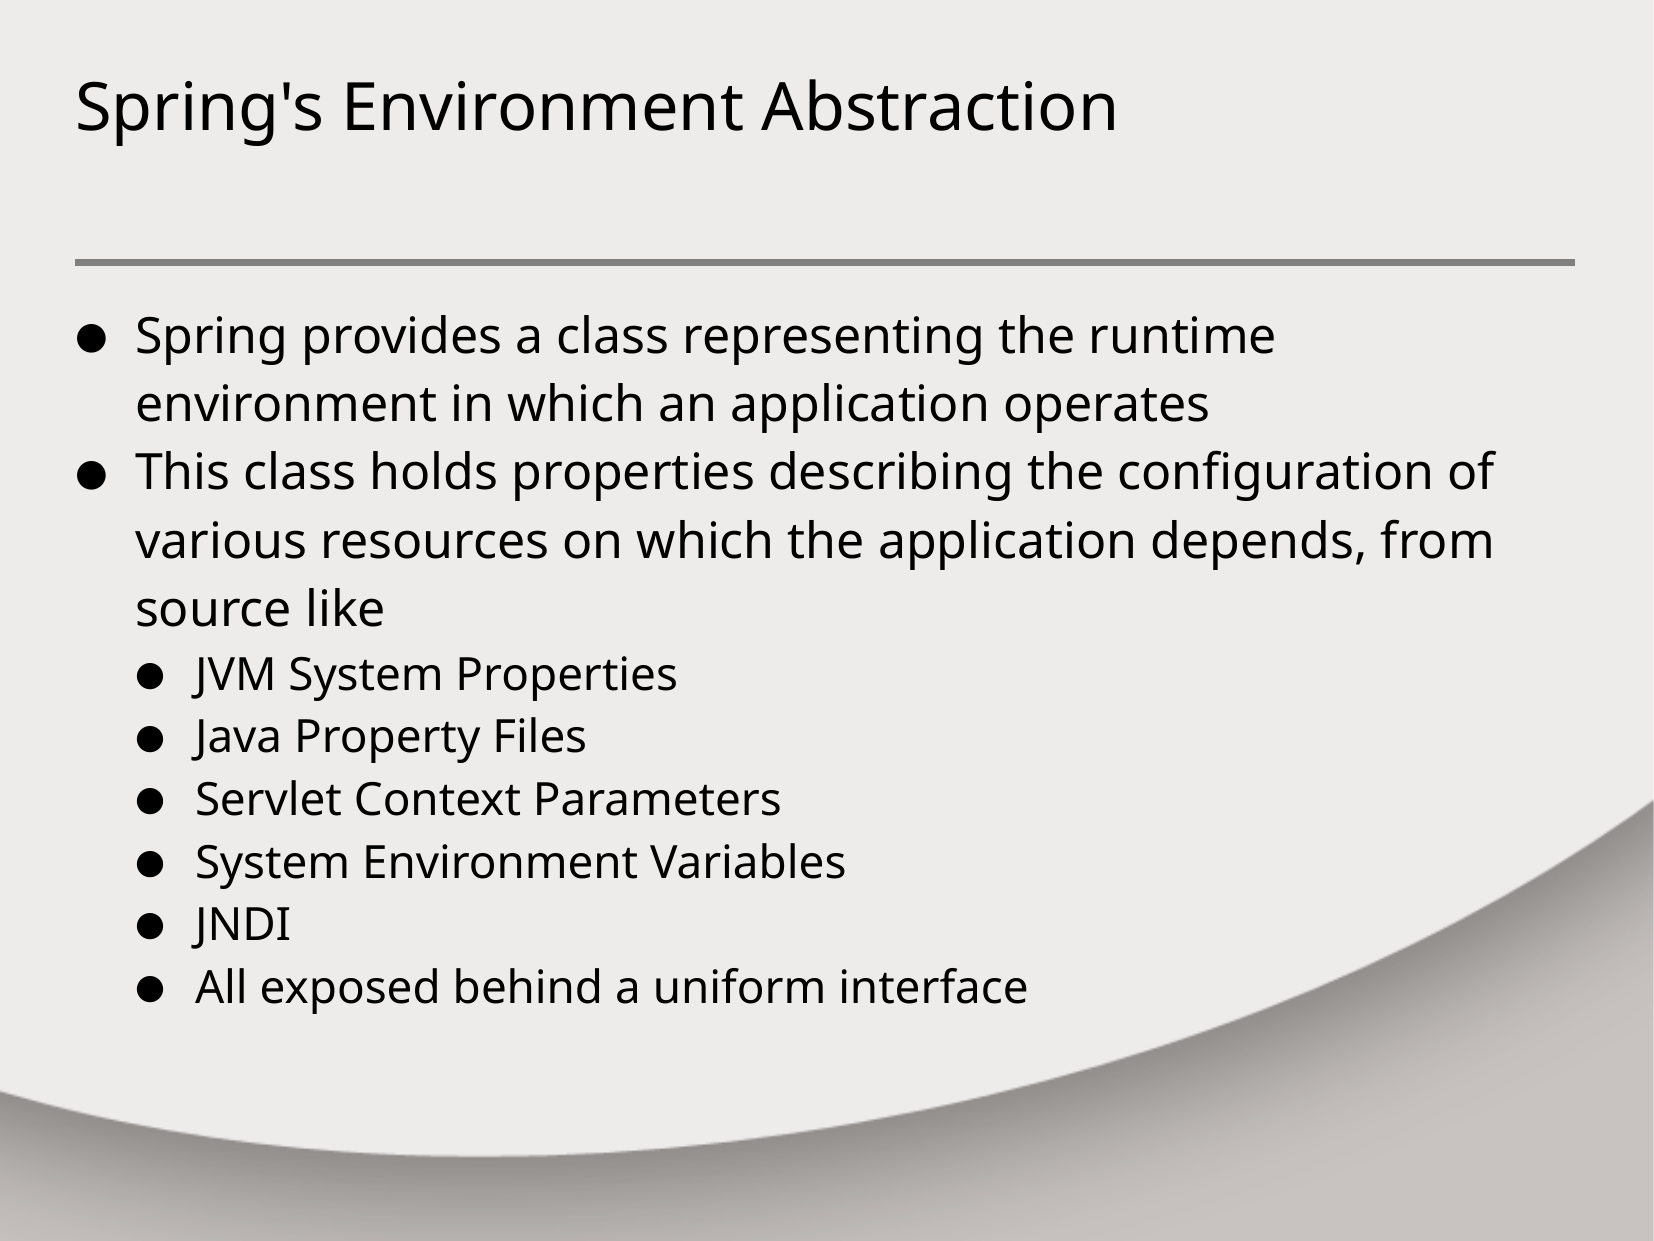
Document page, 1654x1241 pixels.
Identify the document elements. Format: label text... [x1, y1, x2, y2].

picture [0, 0, 1654, 1241]
title Spring's Environment Abstraction [75, 75, 1576, 226]
list Spring provides a class representing the runtime environment in which an application operates This class holds properties describing the configuration of various resources on which the application depends, from source like JVM System Properties Java Property Files Servlet Context Parameters System Environment Variables JNDI All exposed behind a uniform interface [75, 300, 1576, 1163]
